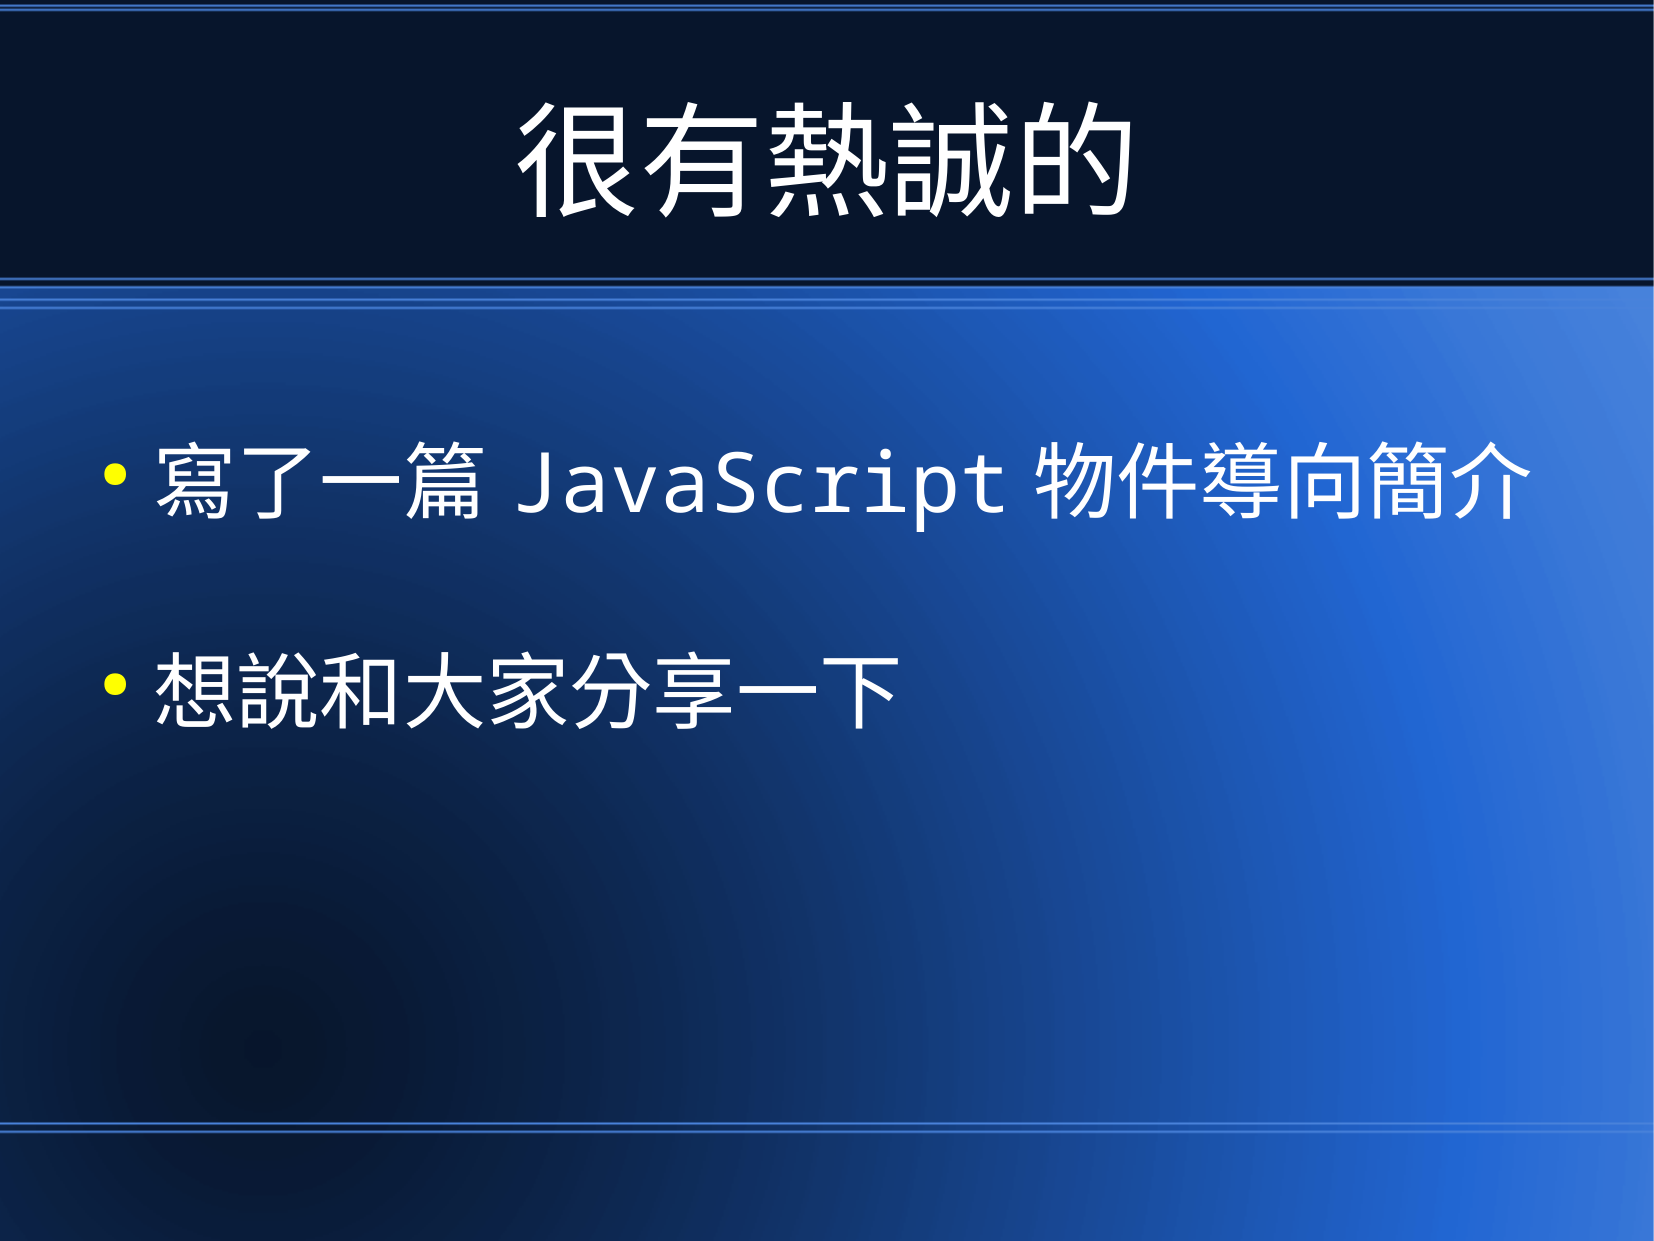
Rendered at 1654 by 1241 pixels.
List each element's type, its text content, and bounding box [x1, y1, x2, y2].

list 寫了一篇JavaScript物件導向簡介 想說和大家分享一下 [82, 355, 1571, 1241]
picture [0, 0, 1654, 1241]
title 很有熱誠的 [82, 49, 1571, 257]
